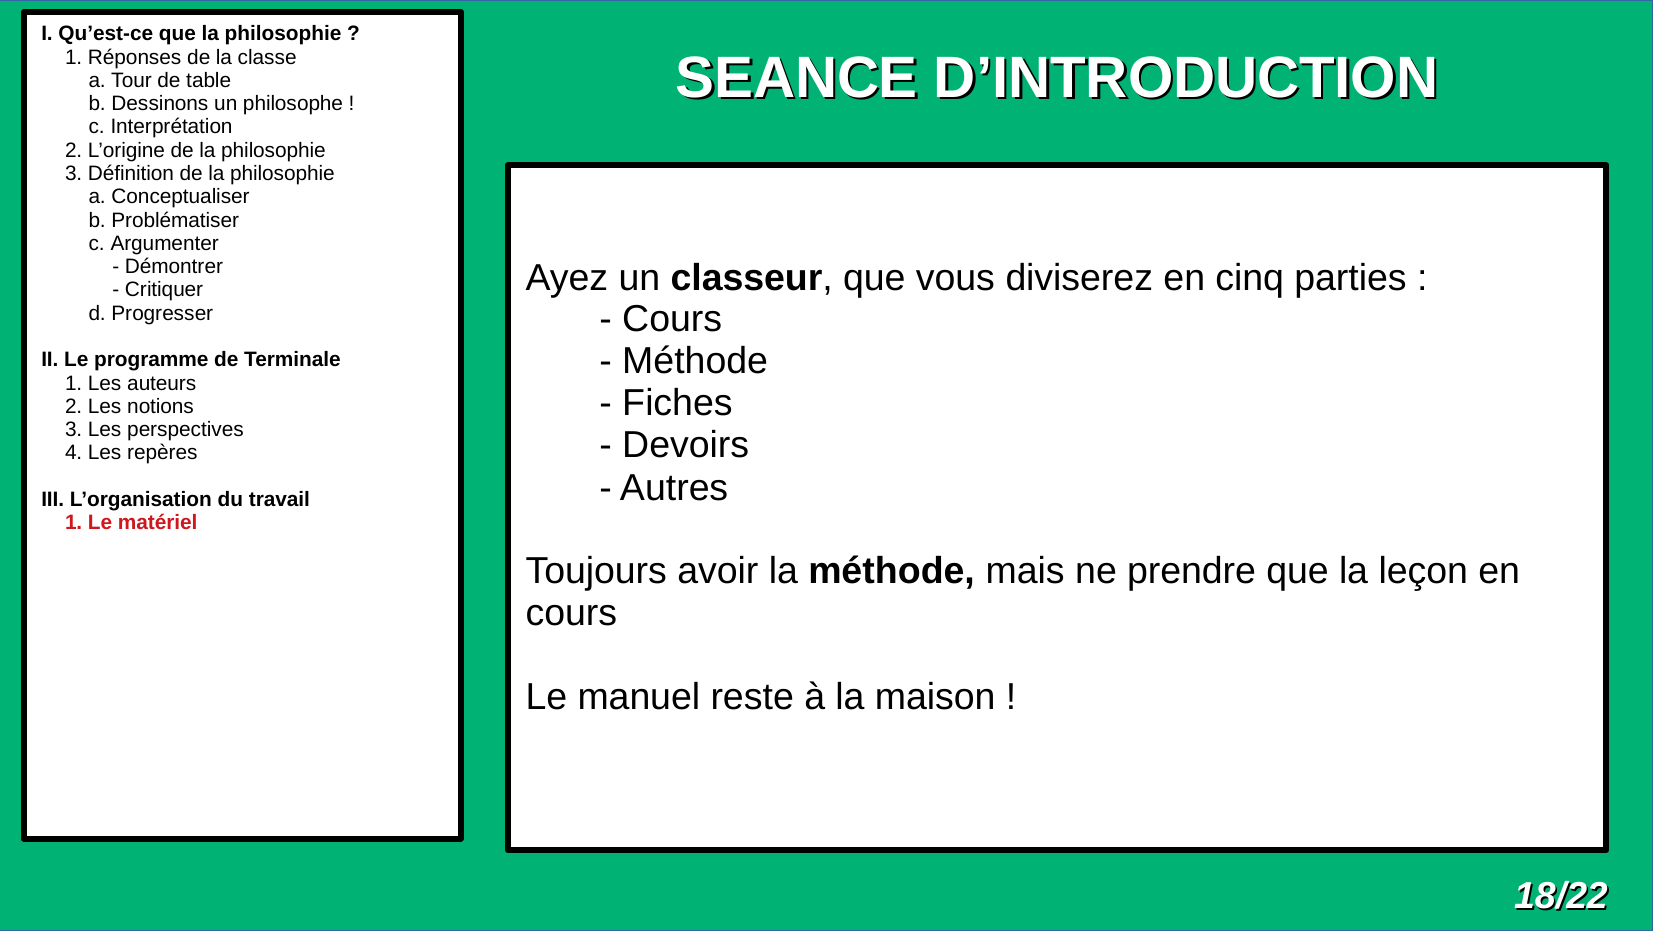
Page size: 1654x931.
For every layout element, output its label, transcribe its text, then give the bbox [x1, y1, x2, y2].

text_box [0, 0, 1653, 931]
text_box I. Qu’est-ce que la philosophie ? 1. Réponses de la classe a. Tour de table b. Dessinons un philosophe ! c. Interprétation 2. L’origine de la philosophie 3. Définition de la philosophie a. Conceptualiser b. Problématiser c. Argumenter - Démontrer - Critiquer d. Progresser II. Le programme de Terminale 1. Les auteurs 2. Les notions 3. Les perspectives 4. Les repères III. L’organisation du travail 1. Le matériel [23, 11, 461, 839]
text_box SEANCE D’INTRODUCTION [507, 0, 1607, 154]
text_box <numéro>/22 [1464, 867, 1623, 931]
text_box Ayez un classeur, que vous diviserez en cinq parties : - Cours - Méthode - Fiches - Devoirs - Autres Toujours avoir la méthode, mais ne prendre que la leçon en cours Le manuel reste à la maison ! [507, 165, 1607, 851]
